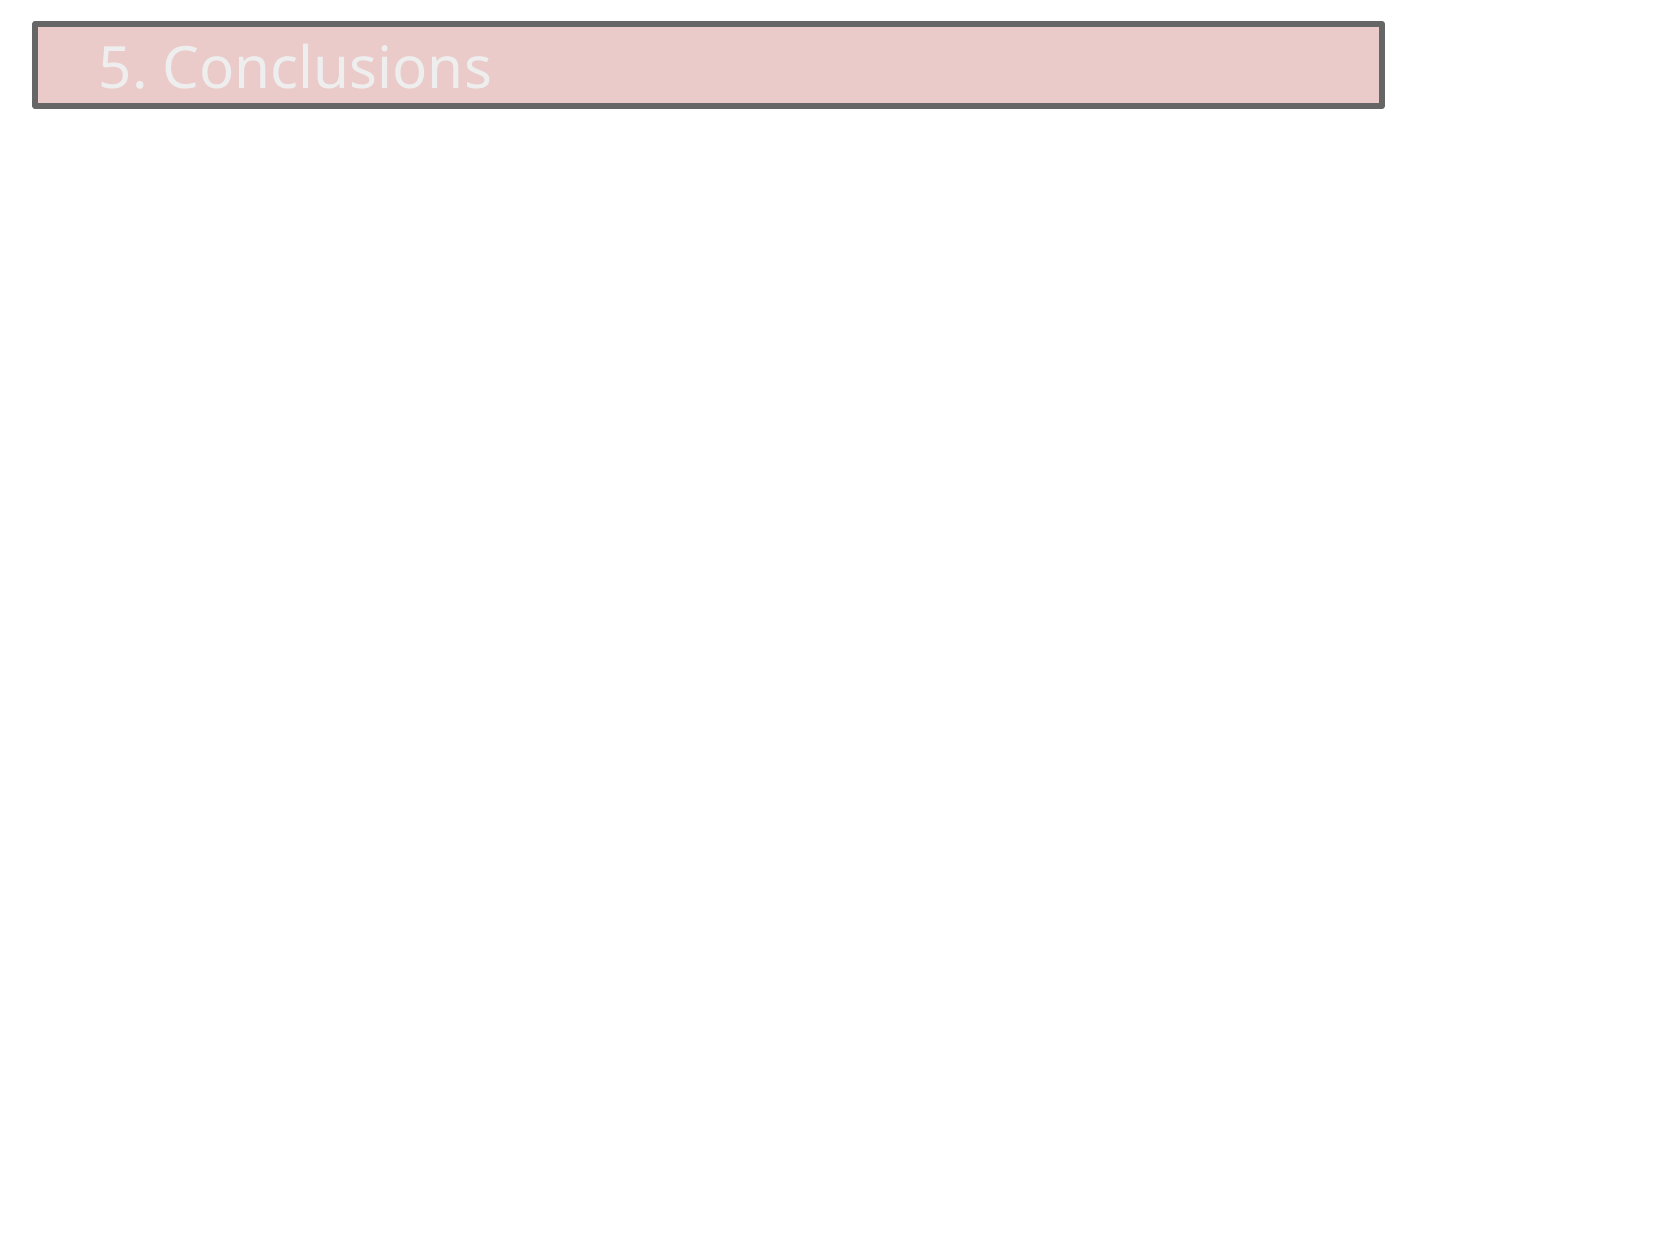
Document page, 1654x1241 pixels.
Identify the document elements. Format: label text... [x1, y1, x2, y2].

text_box [508, 23, 1382, 107]
title 5. Conclusions [82, 0, 508, 165]
text_box [35, 23, 82, 107]
